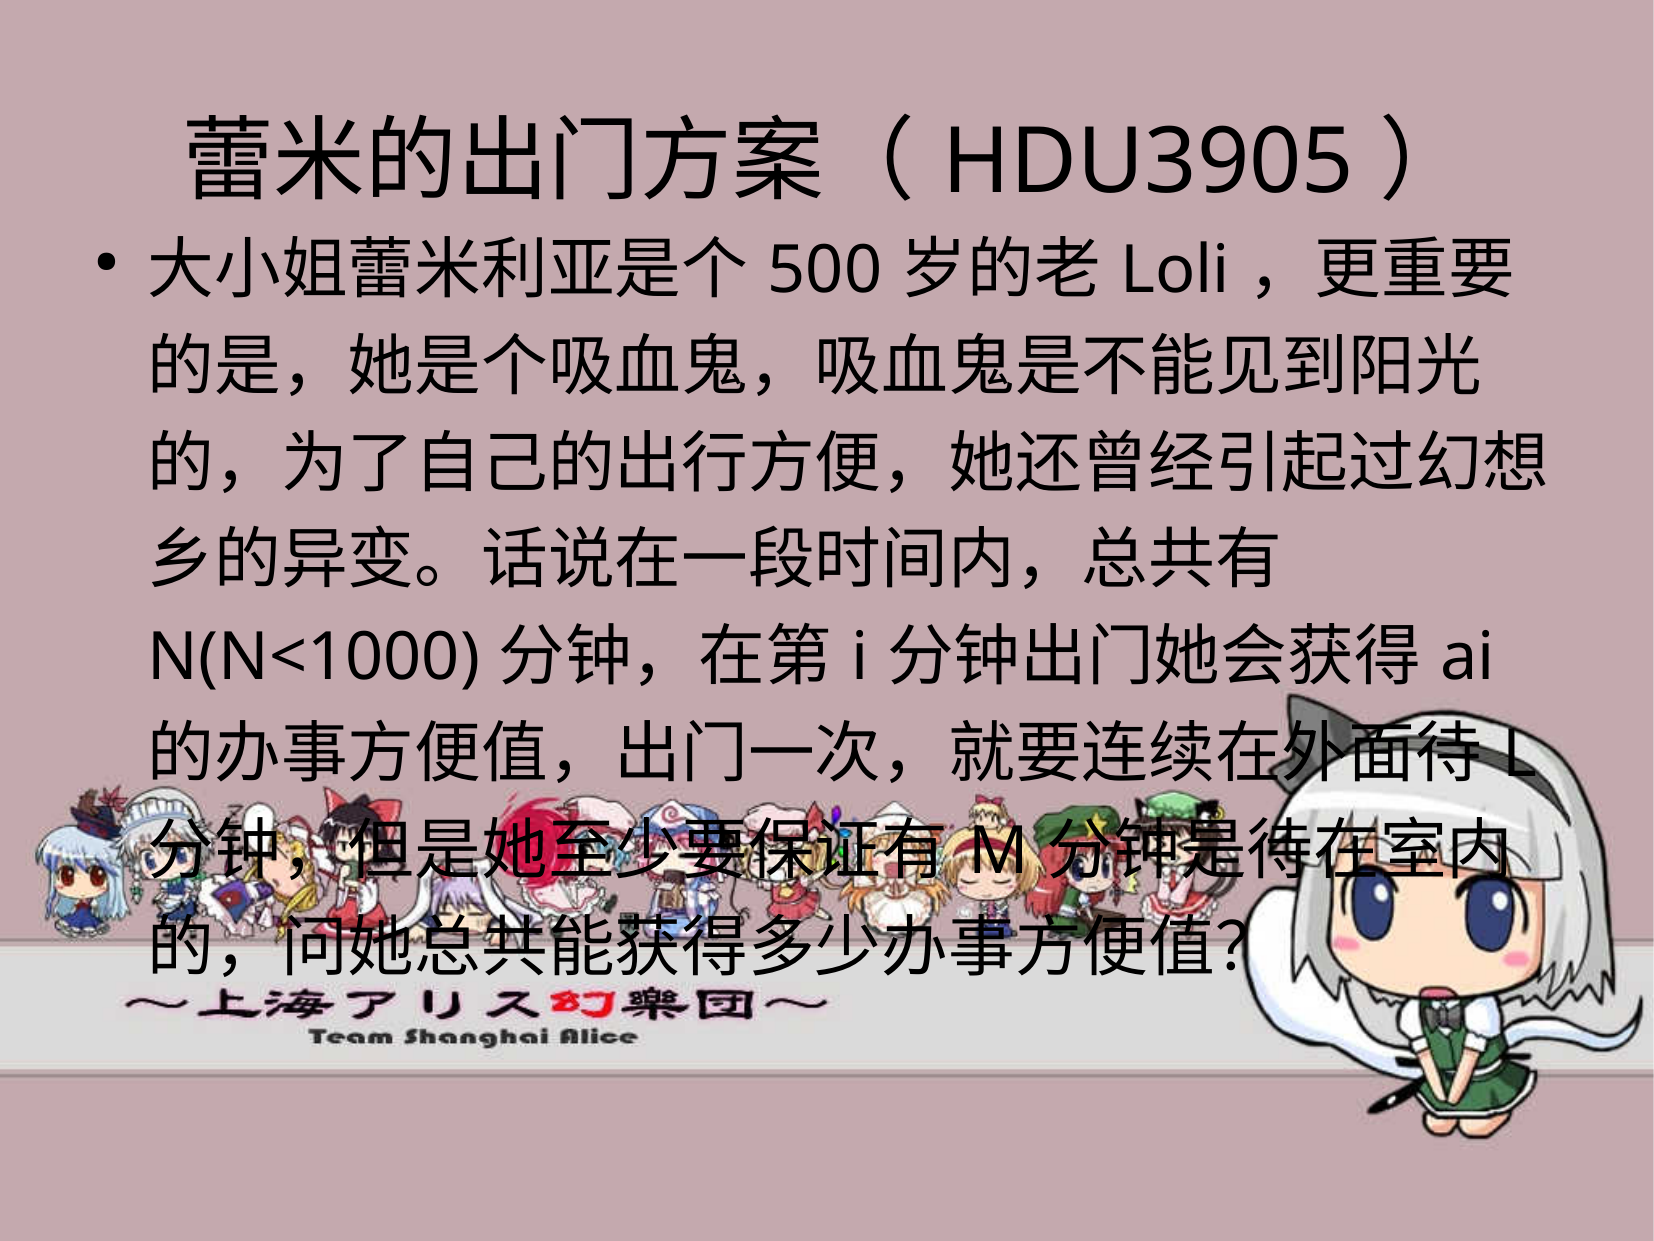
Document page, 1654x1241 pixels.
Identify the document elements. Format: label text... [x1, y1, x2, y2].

title 蕾米的出门方案（HDU3905） [82, 49, 1571, 257]
picture [0, 0, 1654, 1241]
list 大小姐蕾米利亚是个500岁的老Loli，更重要的是，她是个吸血鬼，吸血鬼是不能见到阳光的，为了自己的出行方便，她还曾经引起过幻想乡的异变。话说在一段时间内，总共有N(N<1000)分钟，在第i分钟出门她会获得ai的办事方便值，出门一次，就要连续在外面待L分钟，但是她至少要保证有M分钟是待在室内的，问她总共能获得多少办事方便值？ [76, 215, 1565, 1034]
